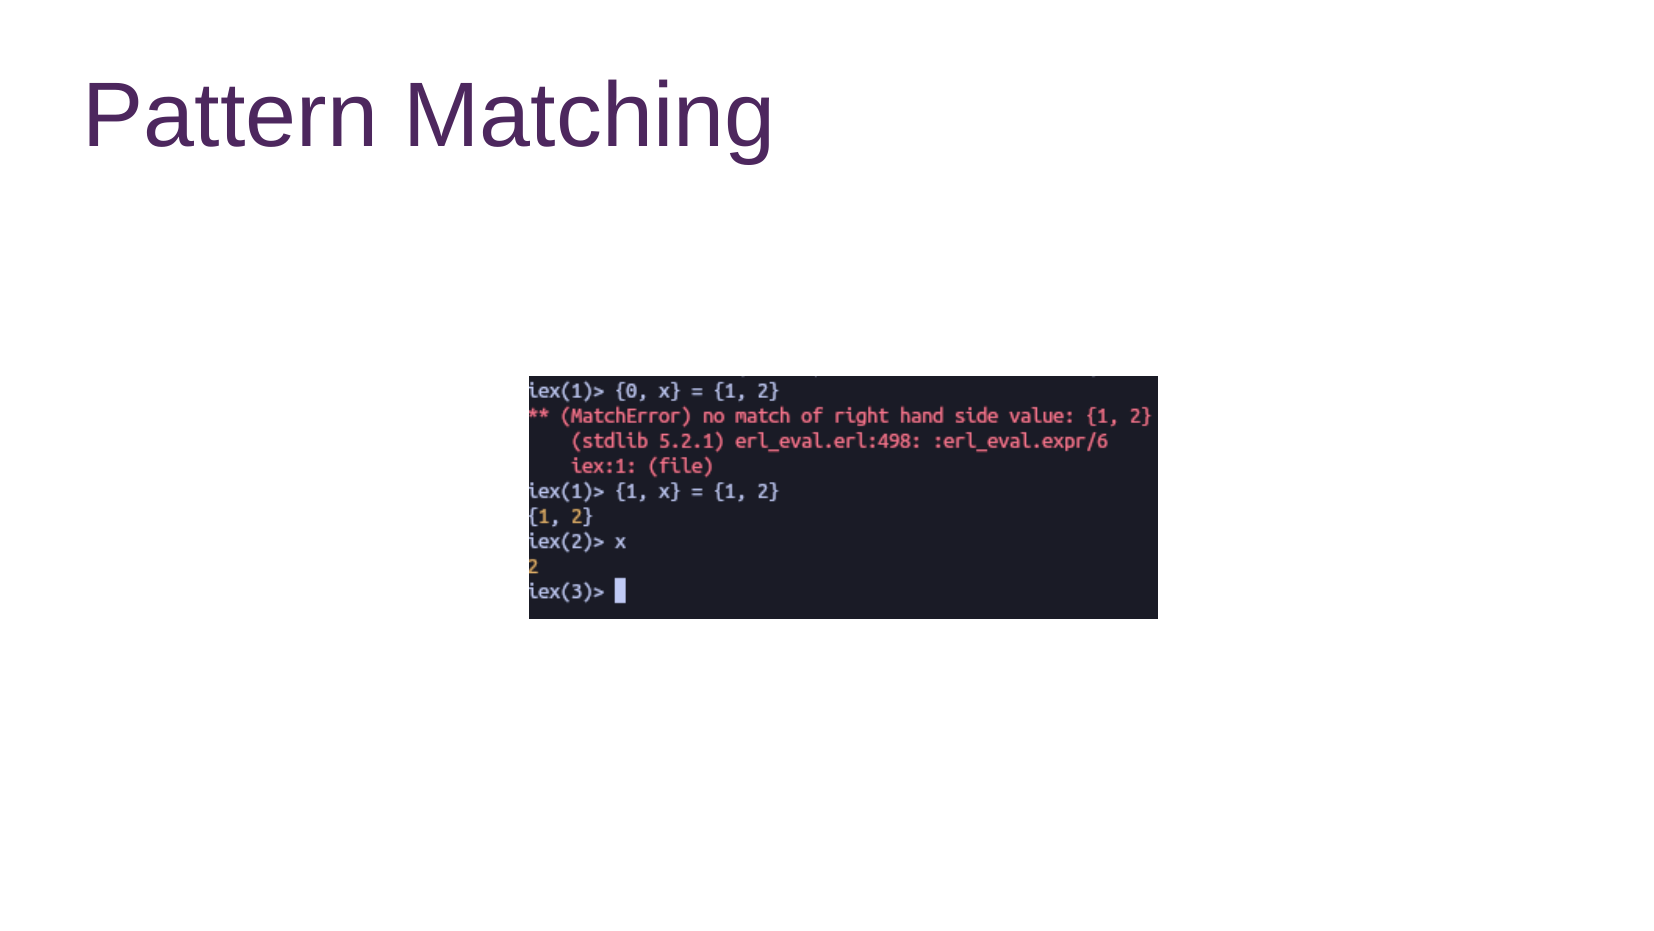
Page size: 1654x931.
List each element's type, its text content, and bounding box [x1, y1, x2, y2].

picture [529, 376, 1158, 619]
title Pattern Matching [82, 37, 1571, 193]
text_box [82, 217, 1571, 856]
